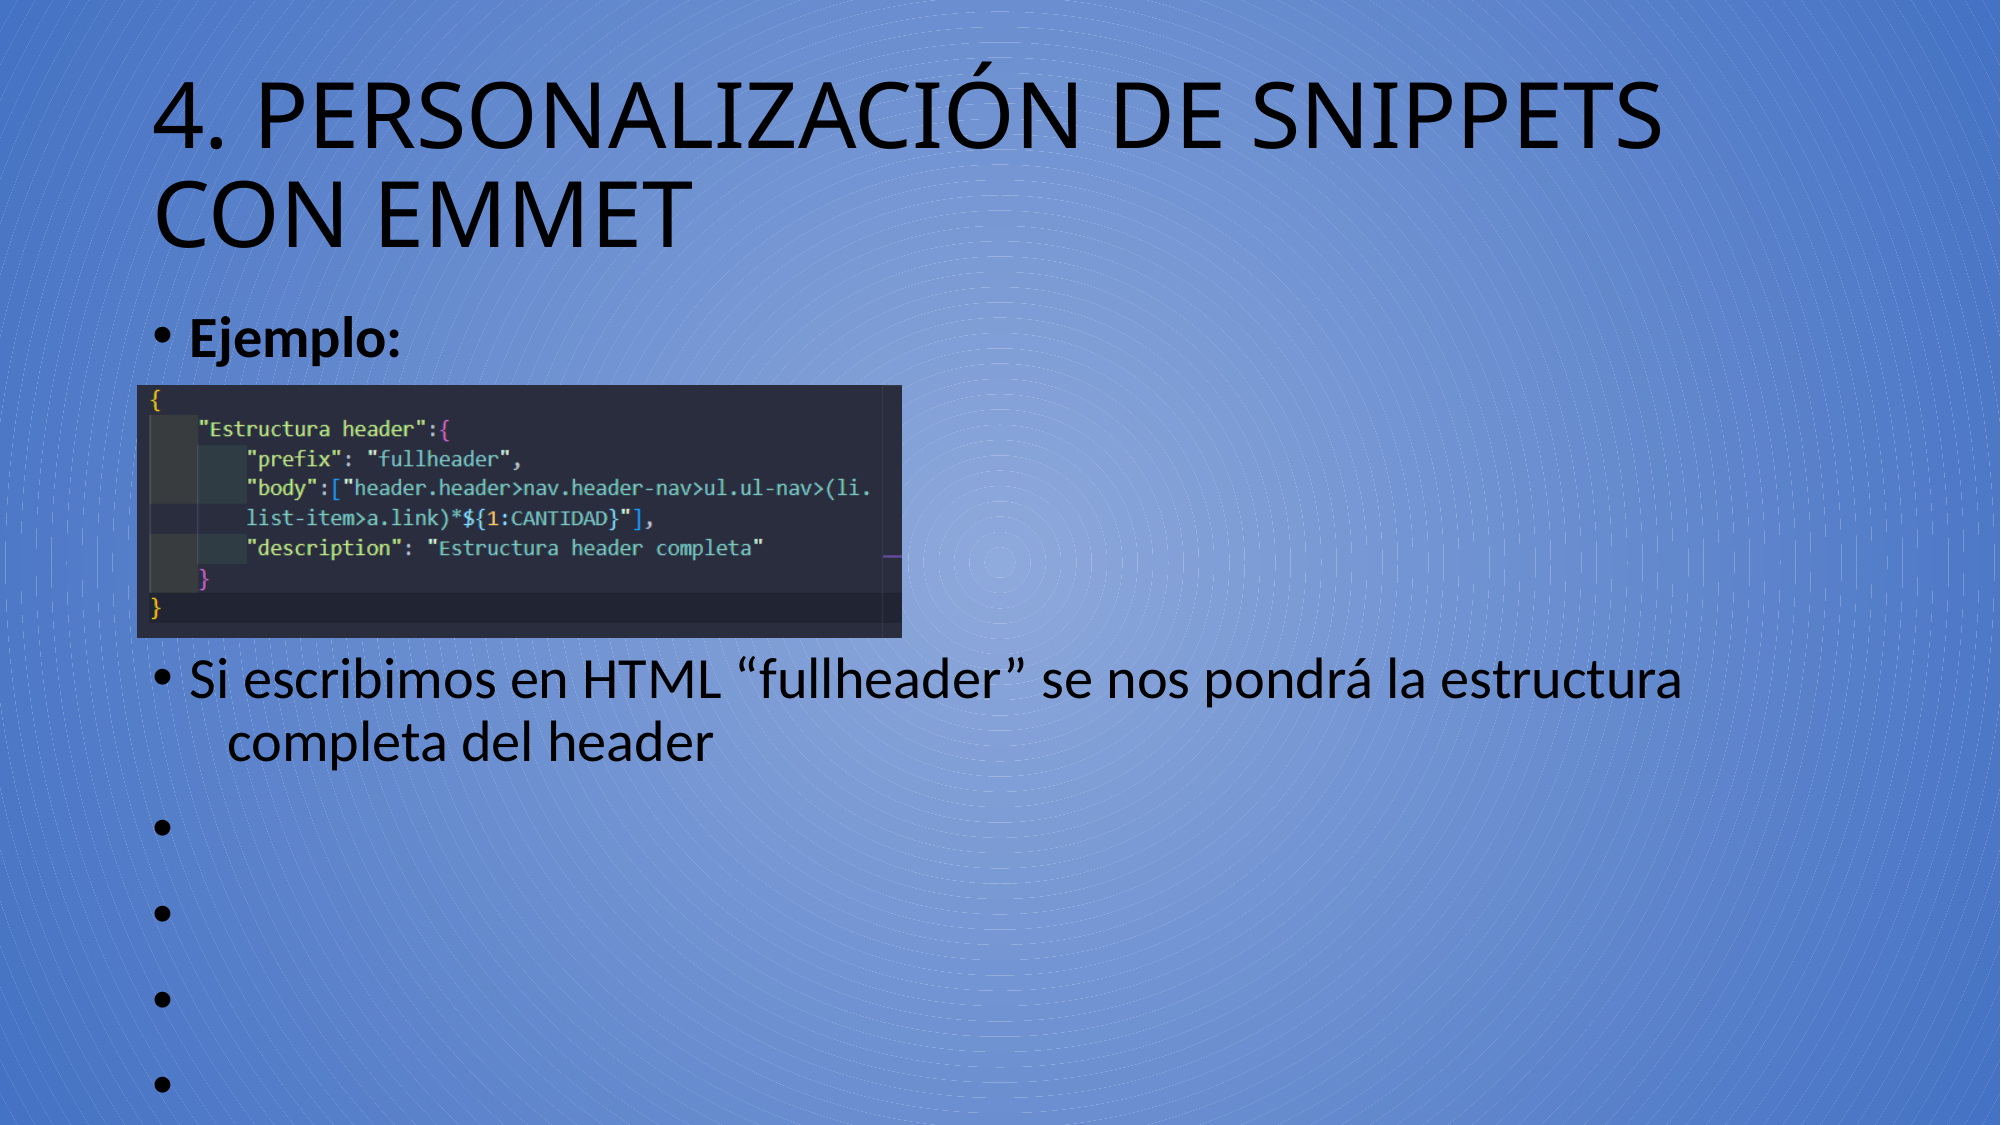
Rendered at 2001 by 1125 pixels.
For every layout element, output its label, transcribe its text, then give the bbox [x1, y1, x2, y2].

list Ejemplo: Si escribimos en HTML “fullheader” se nos pondrá la estructura completa del header [137, 299, 1863, 1014]
picture [137, 385, 902, 638]
title 4. PERSONALIZACIÓN DE SNIPPETS CON EMMET [137, 59, 1863, 278]
